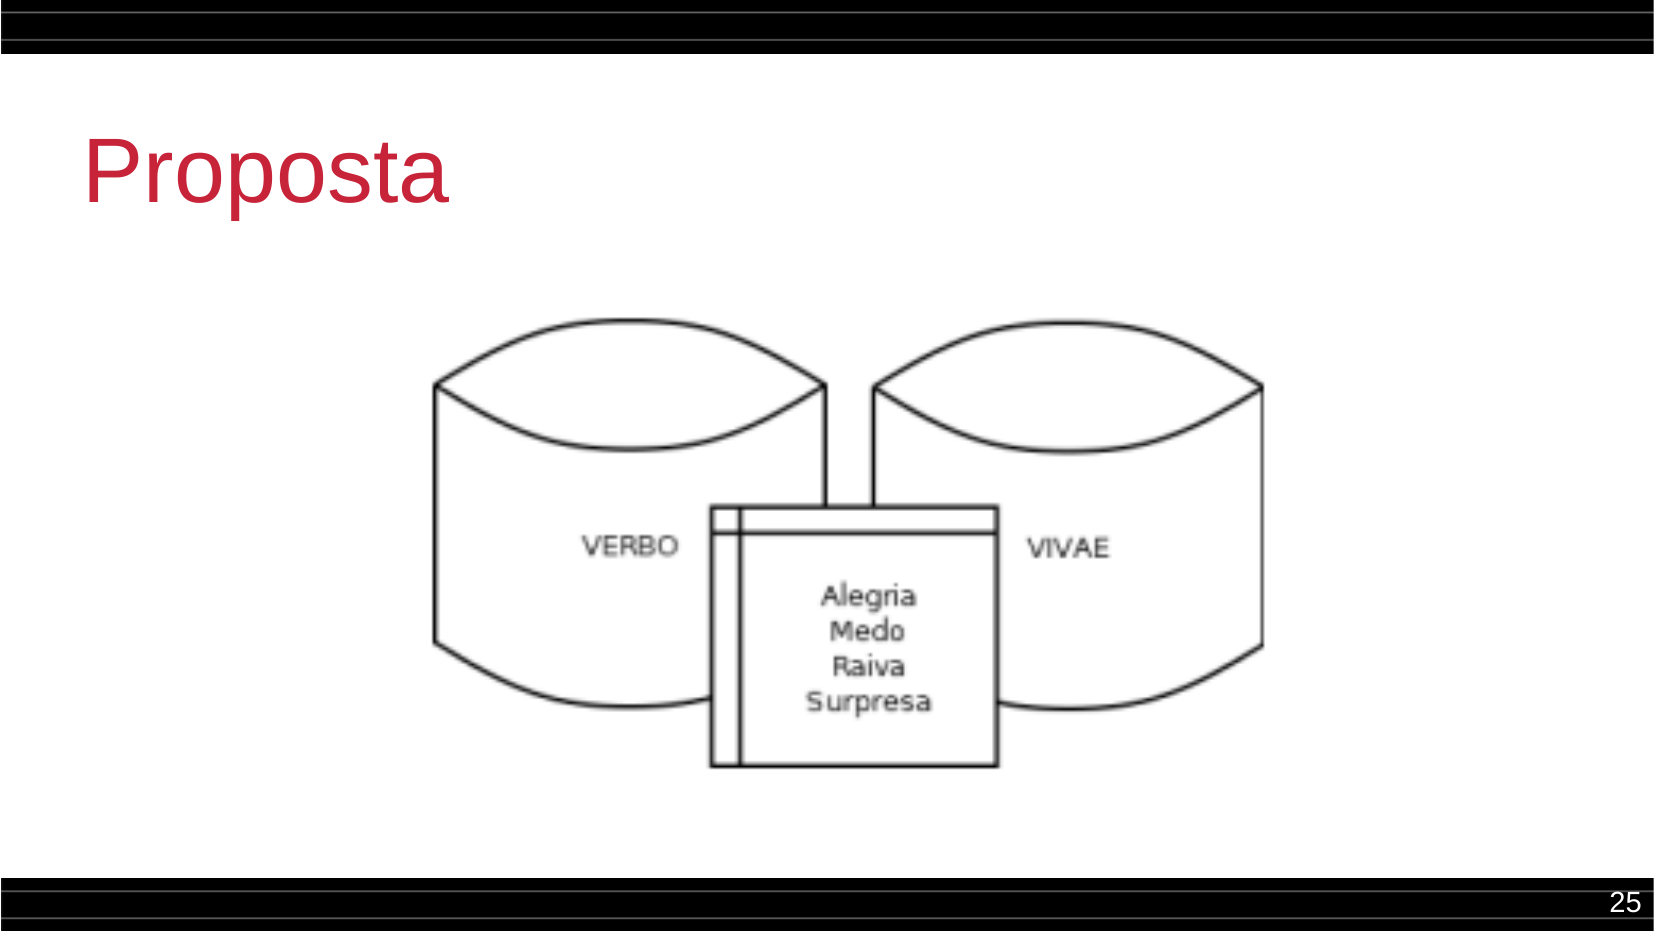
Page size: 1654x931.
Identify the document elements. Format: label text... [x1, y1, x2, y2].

picture [1, 878, 1654, 931]
title Proposta [82, 92, 1571, 249]
picture [1, 0, 1654, 54]
picture [351, 243, 1303, 798]
